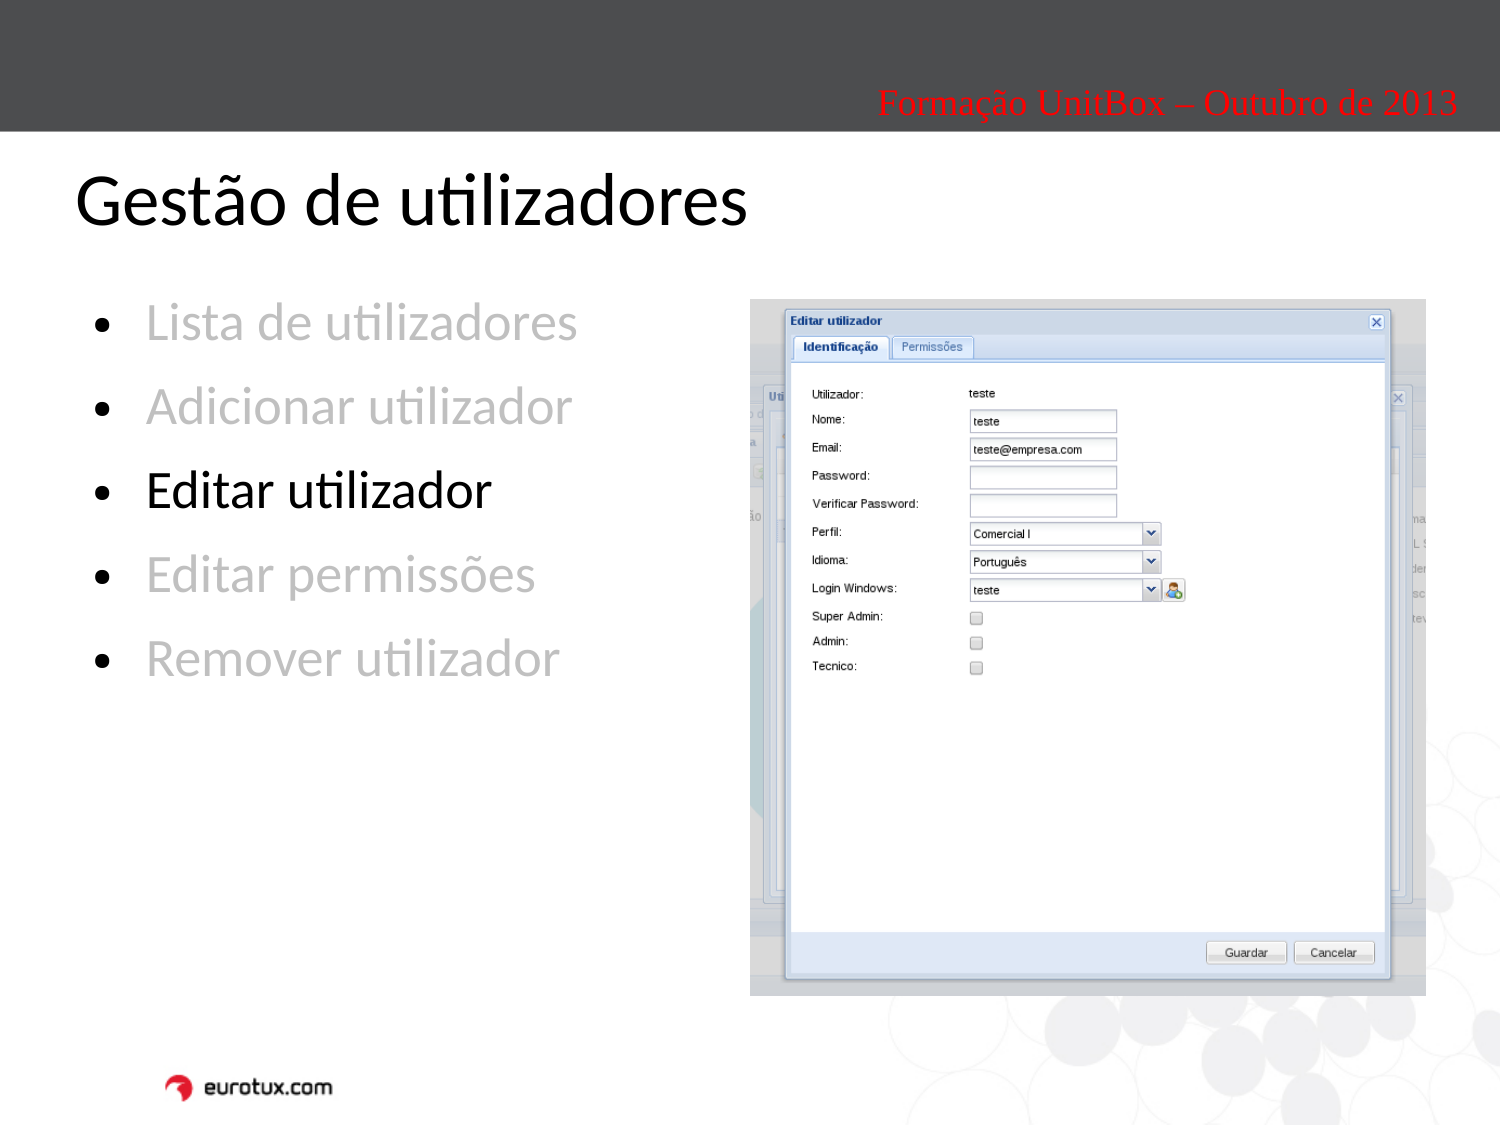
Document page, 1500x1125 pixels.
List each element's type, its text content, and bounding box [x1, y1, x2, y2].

title Gestão de utilizadores [75, 112, 1425, 301]
list Lista de utilizadores Adicionar utilizador Editar utilizador Editar permissões Remover utilizador [75, 299, 734, 1043]
picture [0, 0, 1500, 1125]
